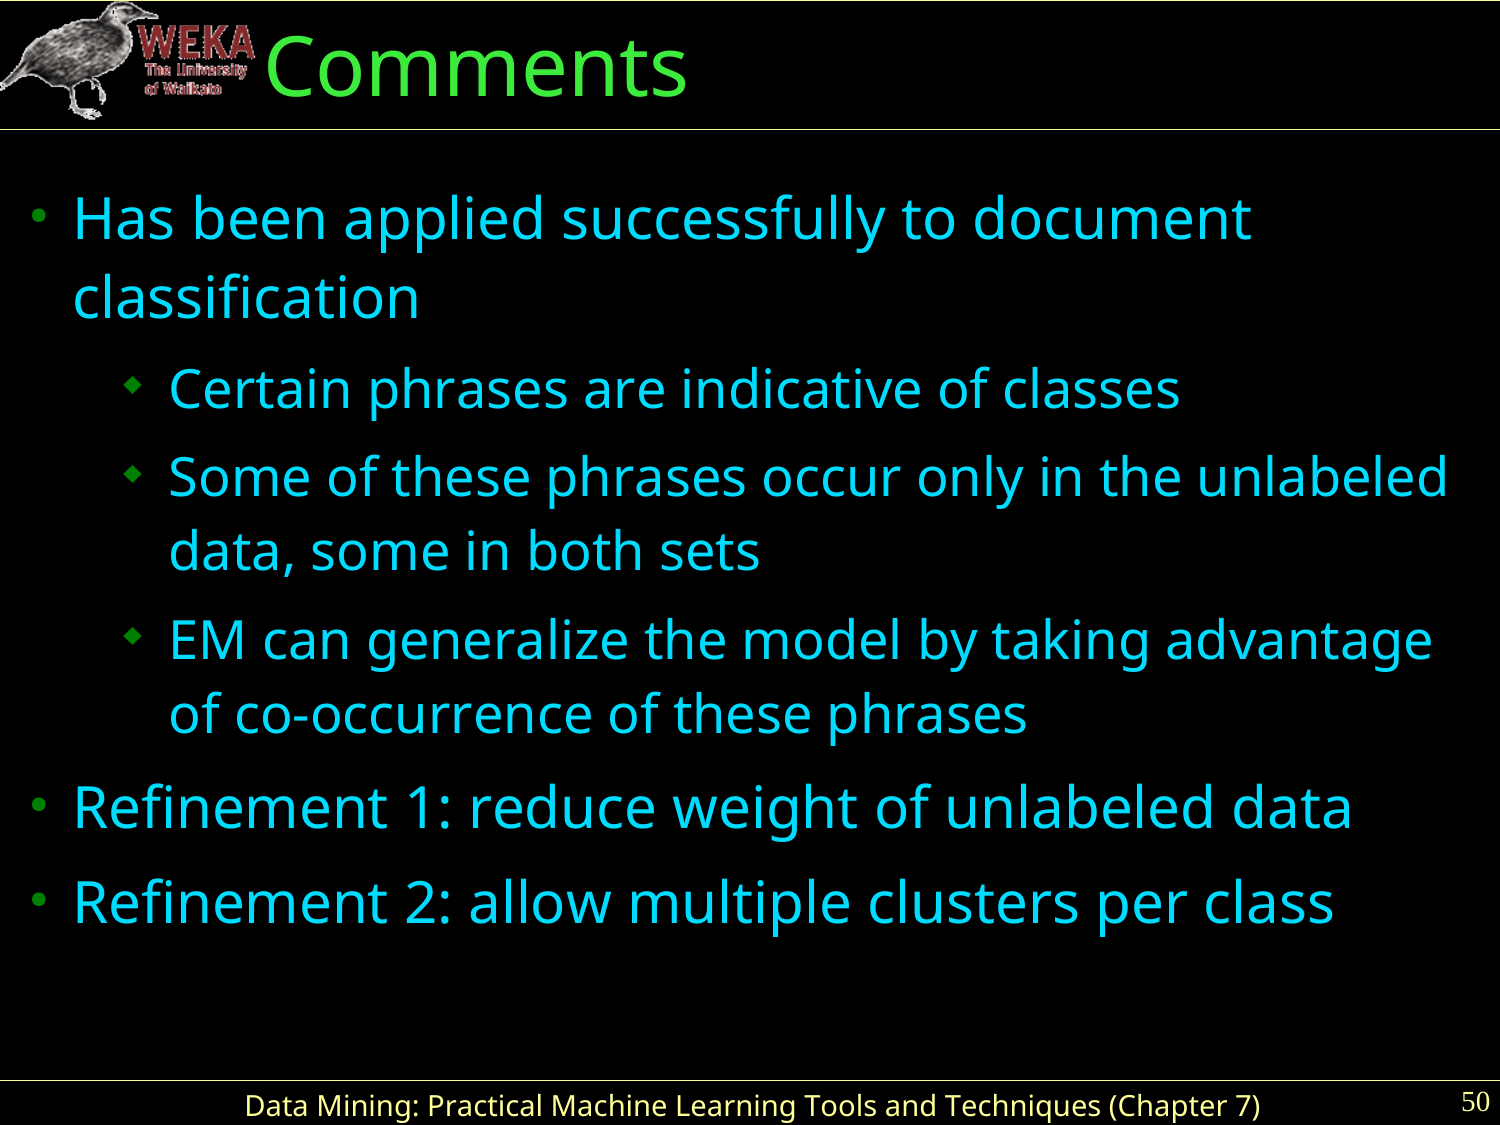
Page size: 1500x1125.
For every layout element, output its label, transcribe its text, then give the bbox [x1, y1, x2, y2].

title Comments [263, 0, 1500, 159]
picture [0, 1, 263, 129]
list Has been applied successfully to document classification Certain phrases are indicative of classes Some of these phrases occur only in the unlabeled data, some in both sets EM can generalize the model by taking advantage of co-occurrence of these phrases Refinement 1: reduce weight of unlabeled data Refinement 2: allow multiple clusters per class [29, 177, 1477, 1093]
